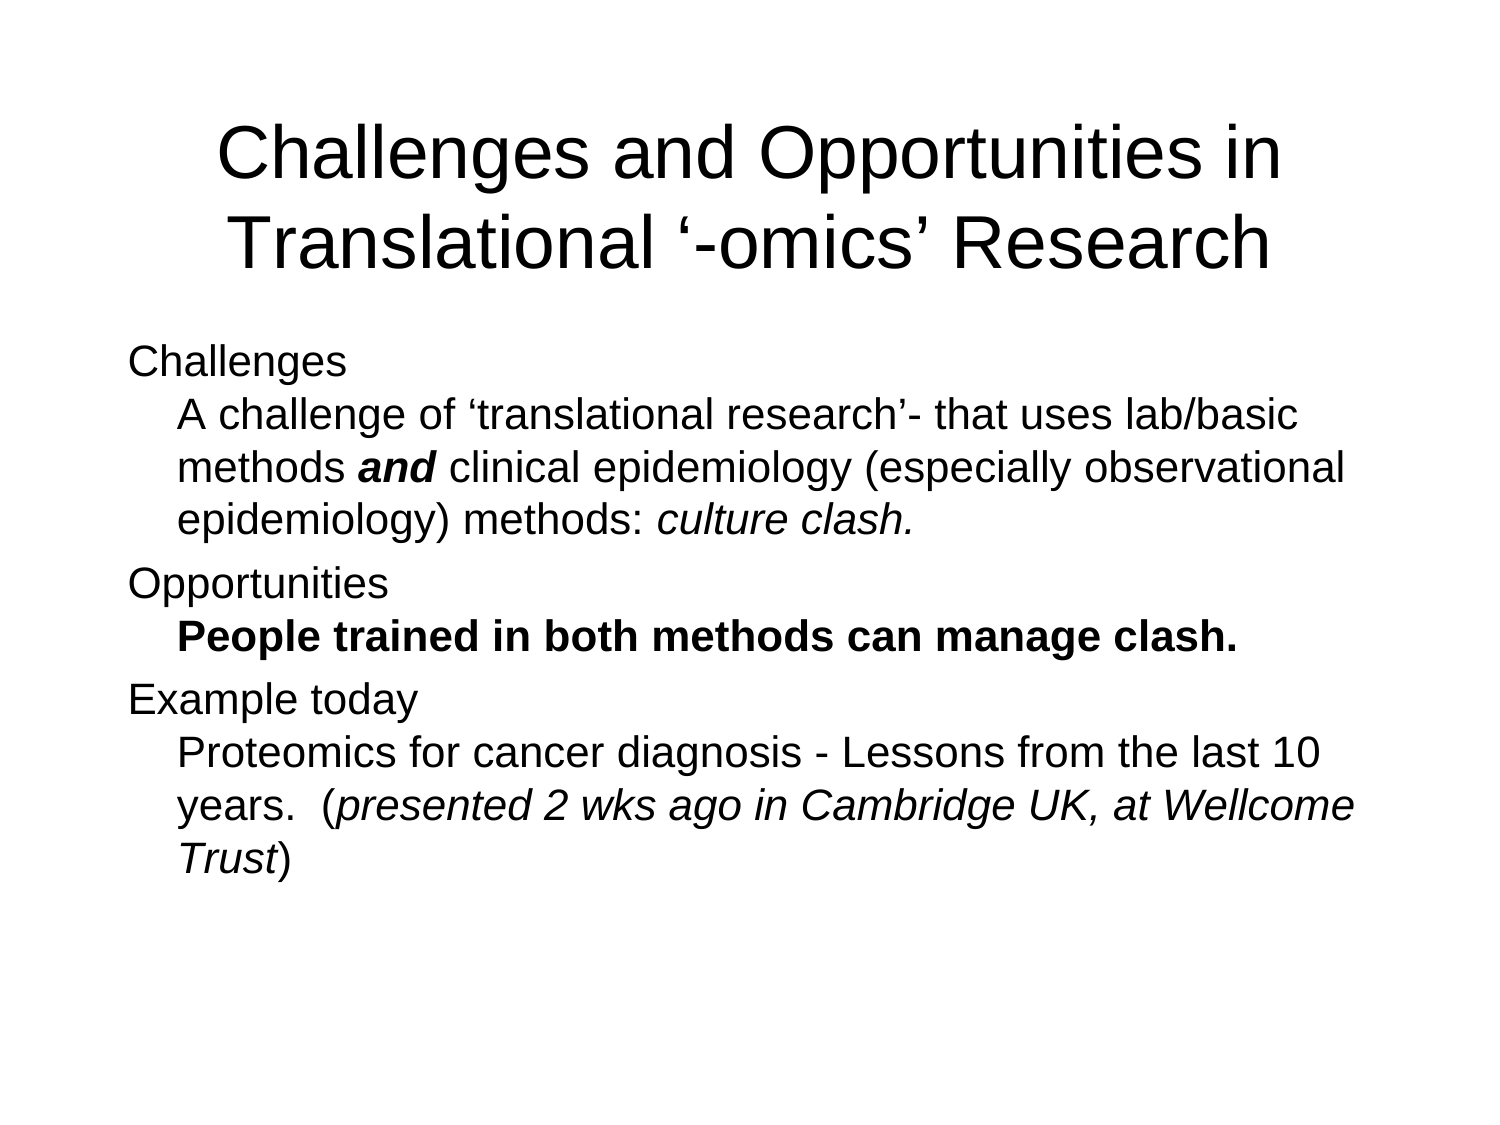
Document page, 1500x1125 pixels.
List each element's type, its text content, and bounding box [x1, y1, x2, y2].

list Challenges A challenge of ‘translational research’- that uses lab/basic methods and clinical epidemiology (especially observational epidemiology) methods: culture clash. Opportunities People trained in both methods can manage clash. Example today Proteomics for cancer diagnosis - Lessons from the last 10 years. (presented 2 wks ago in Cambridge UK, at Wellcome Trust) [112, 324, 1445, 1000]
title Challenges and Opportunities in Translational ‘-omics’ Research [112, 96, 1388, 292]
